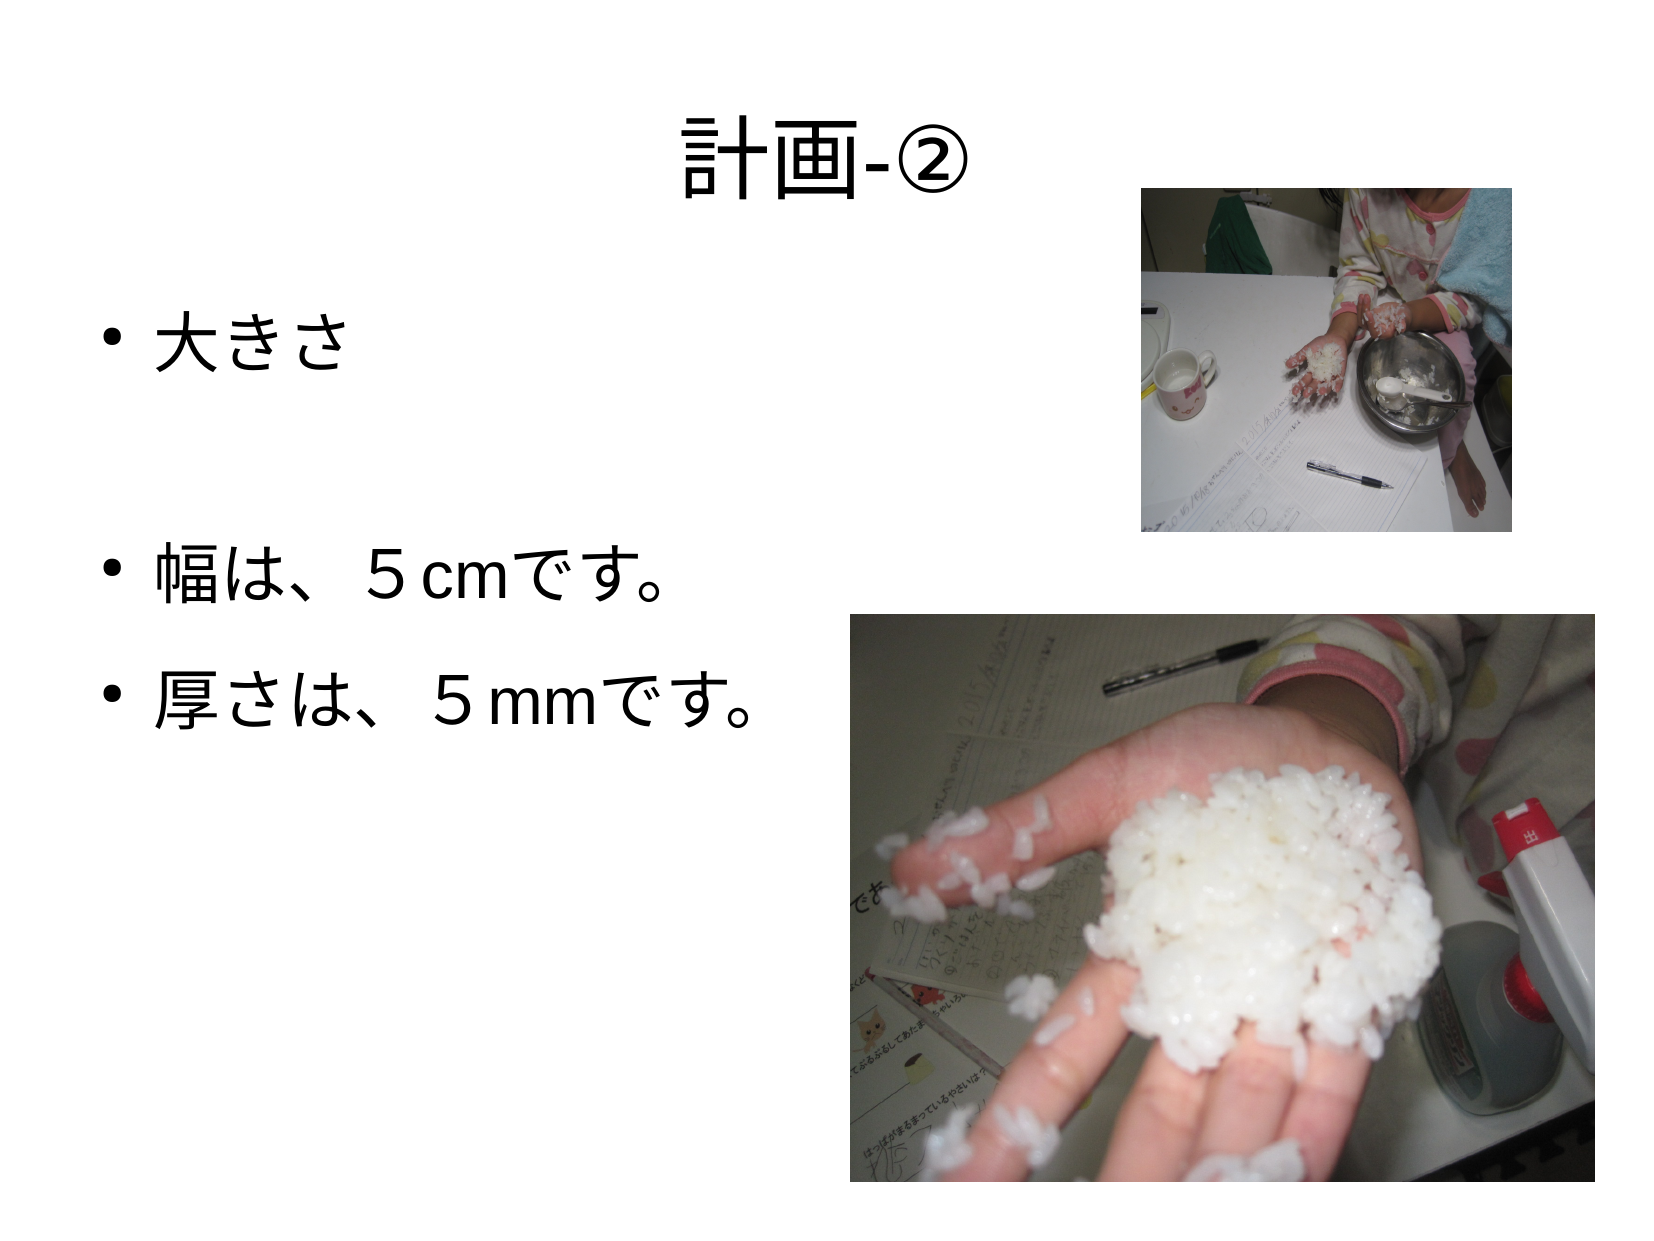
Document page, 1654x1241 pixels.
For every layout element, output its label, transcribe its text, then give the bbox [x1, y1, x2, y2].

title 計画-② [82, 49, 1571, 257]
picture [850, 614, 1595, 1182]
list 大きさ 幅は、５cmです。 厚さは、５mmです。 [82, 290, 1571, 1109]
picture [1141, 188, 1512, 532]
